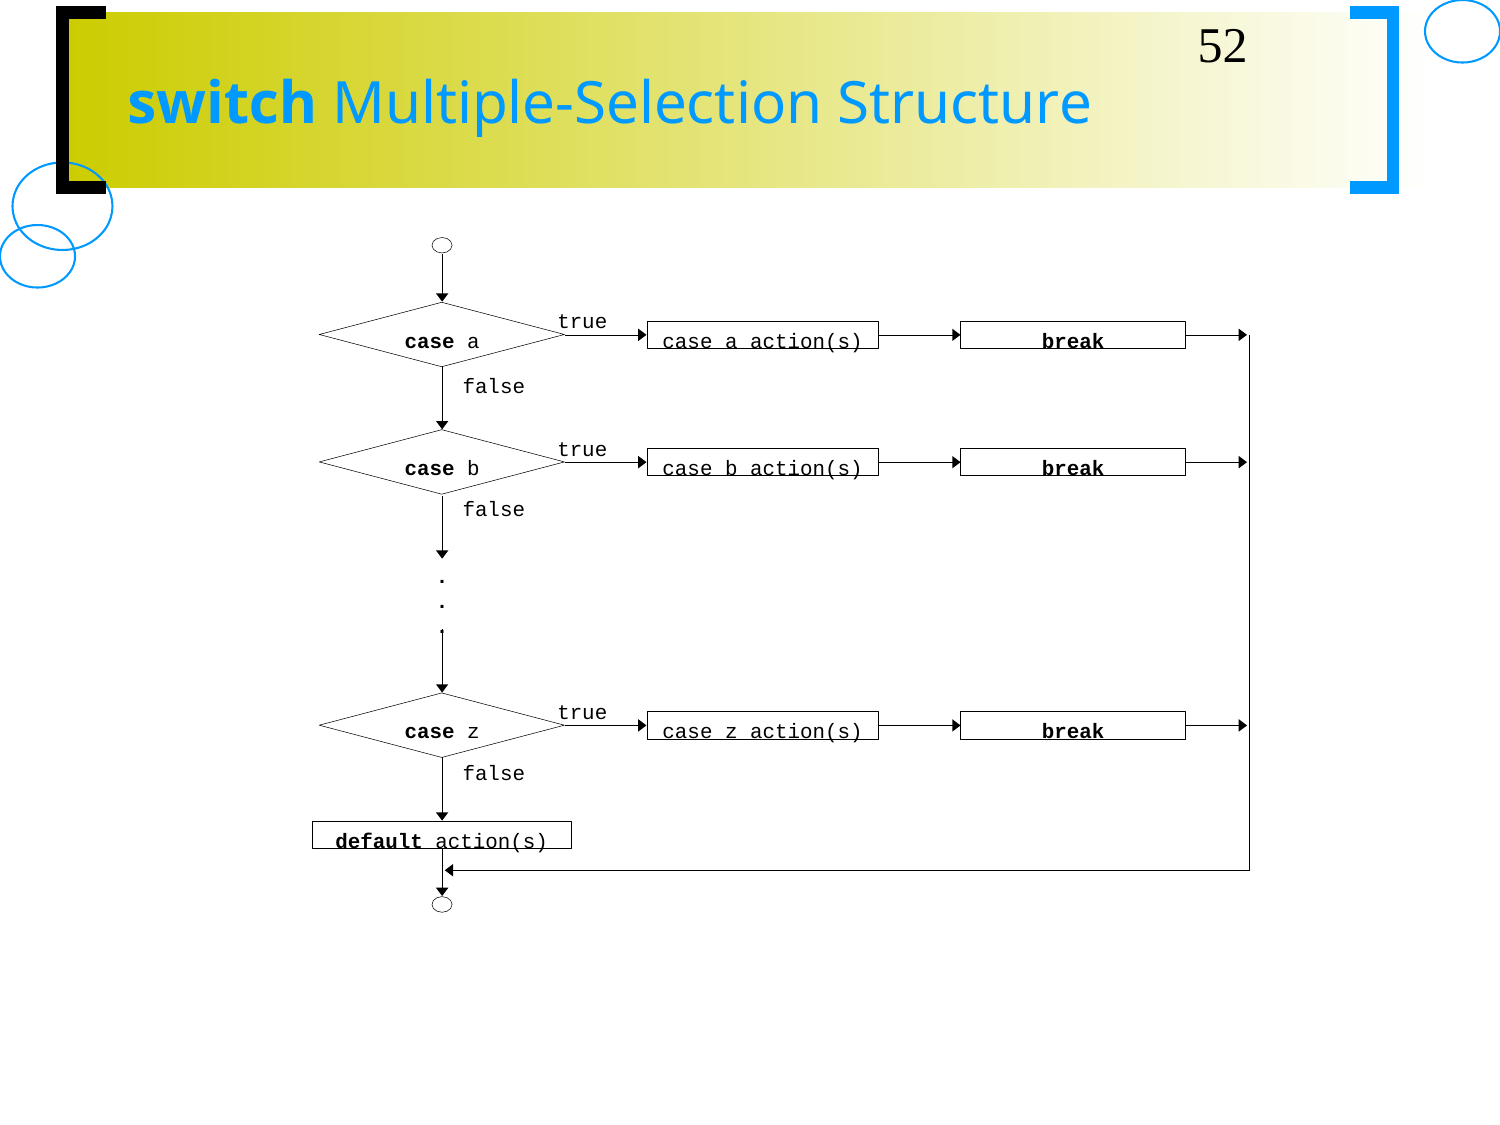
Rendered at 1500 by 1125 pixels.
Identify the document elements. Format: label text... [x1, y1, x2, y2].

text_box break [967, 327, 1179, 348]
text_box true [557, 698, 630, 731]
text_box break [967, 717, 1179, 738]
text_box case a action(s) [653, 327, 872, 348]
text_box case a [360, 327, 524, 348]
text_box case z [360, 717, 524, 738]
text_box [319, 302, 565, 346]
text_box [370, 348, 514, 367]
text_box [367, 738, 516, 758]
text_box true [557, 307, 630, 339]
title switch Multiple-Selection Structure [112, 12, 1388, 188]
text_box true [557, 435, 630, 468]
text_box . . . [431, 562, 453, 641]
text_box case b [360, 454, 524, 475]
text_box break [967, 454, 1179, 475]
text_box false [462, 496, 551, 528]
text_box [319, 692, 557, 736]
text_box case b action(s) [653, 454, 872, 475]
text_box false [462, 372, 551, 404]
text_box default action(s) [320, 827, 564, 848]
text_box false [462, 759, 551, 791]
text_box [368, 475, 515, 495]
text_box [319, 429, 557, 473]
text_box case z action(s) [653, 717, 872, 738]
